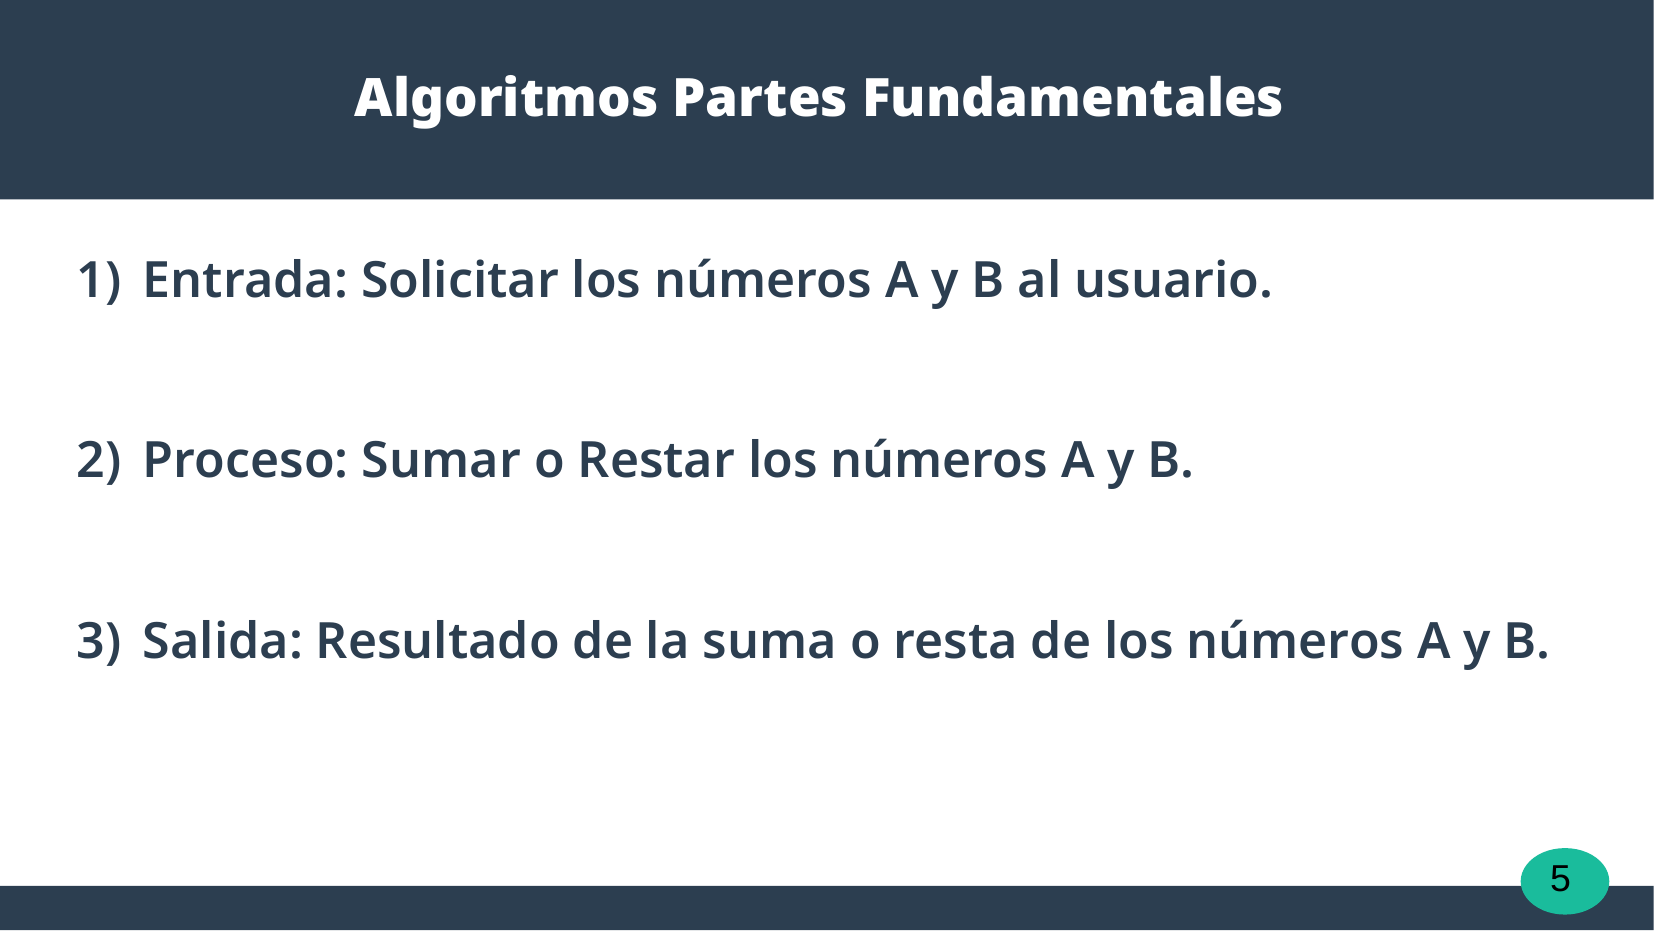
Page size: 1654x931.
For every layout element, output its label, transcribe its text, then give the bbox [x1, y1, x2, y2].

list Entrada: Solicitar los números A y B al usuario. Proceso: Sumar o Restar los números A y B. Salida: Resultado de la suma o resta de los números A y B. [59, 243, 1595, 864]
text_box 5 [1535, 850, 1612, 921]
title Algoritmos Partes Fundamentales [59, 37, 1595, 156]
